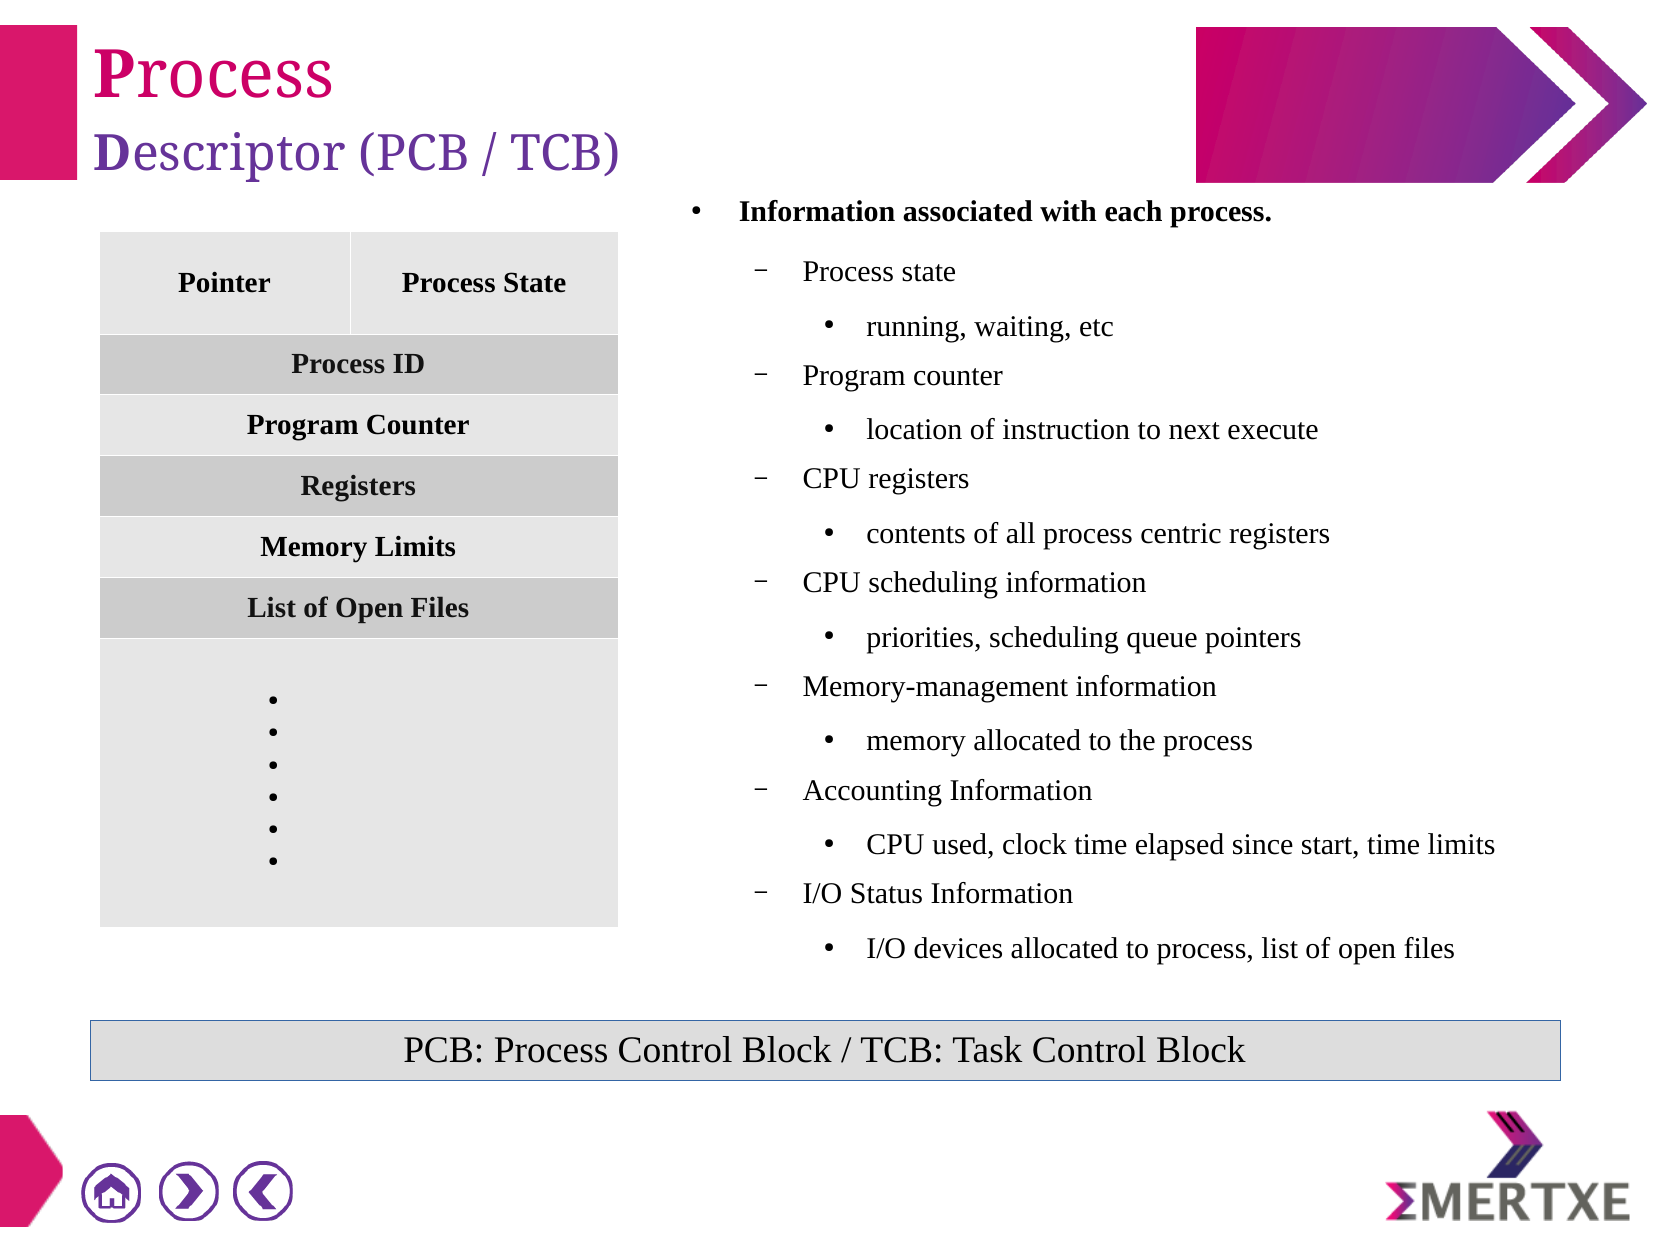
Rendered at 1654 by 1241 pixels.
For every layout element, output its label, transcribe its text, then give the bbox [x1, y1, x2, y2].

table_cell Registers [100, 456, 618, 516]
picture [159, 1161, 219, 1221]
picture [233, 1161, 293, 1221]
table_cell Program Counter [100, 395, 618, 455]
picture [1385, 1107, 1631, 1221]
picture [81, 1163, 141, 1223]
table_cell Process ID [100, 335, 618, 394]
table_cell List of Open Files [100, 578, 618, 638]
list Information associated with each process. Process state running, waiting, etc Program counter location of instruction to next execute CPU registers contents of all process centric registers CPU scheduling information priorities, scheduling queue pointers Memory-management information memory allocated to the process Accounting Information CPU used, clock time elapsed since start, time limits I/O Status Information I/O devices allocated to process, list of open files [675, 195, 1501, 1020]
title Process Descriptor (PCB / TCB) [93, 2, 1571, 210]
text_box PCB: Process Control Block / TCB: Task Control Block [90, 1020, 1561, 1081]
table_cell [100, 639, 618, 927]
picture [1571, 27, 1647, 183]
table_header Process State [351, 232, 618, 334]
table_cell Memory Limits [100, 517, 618, 577]
table_header Pointer [100, 232, 350, 334]
